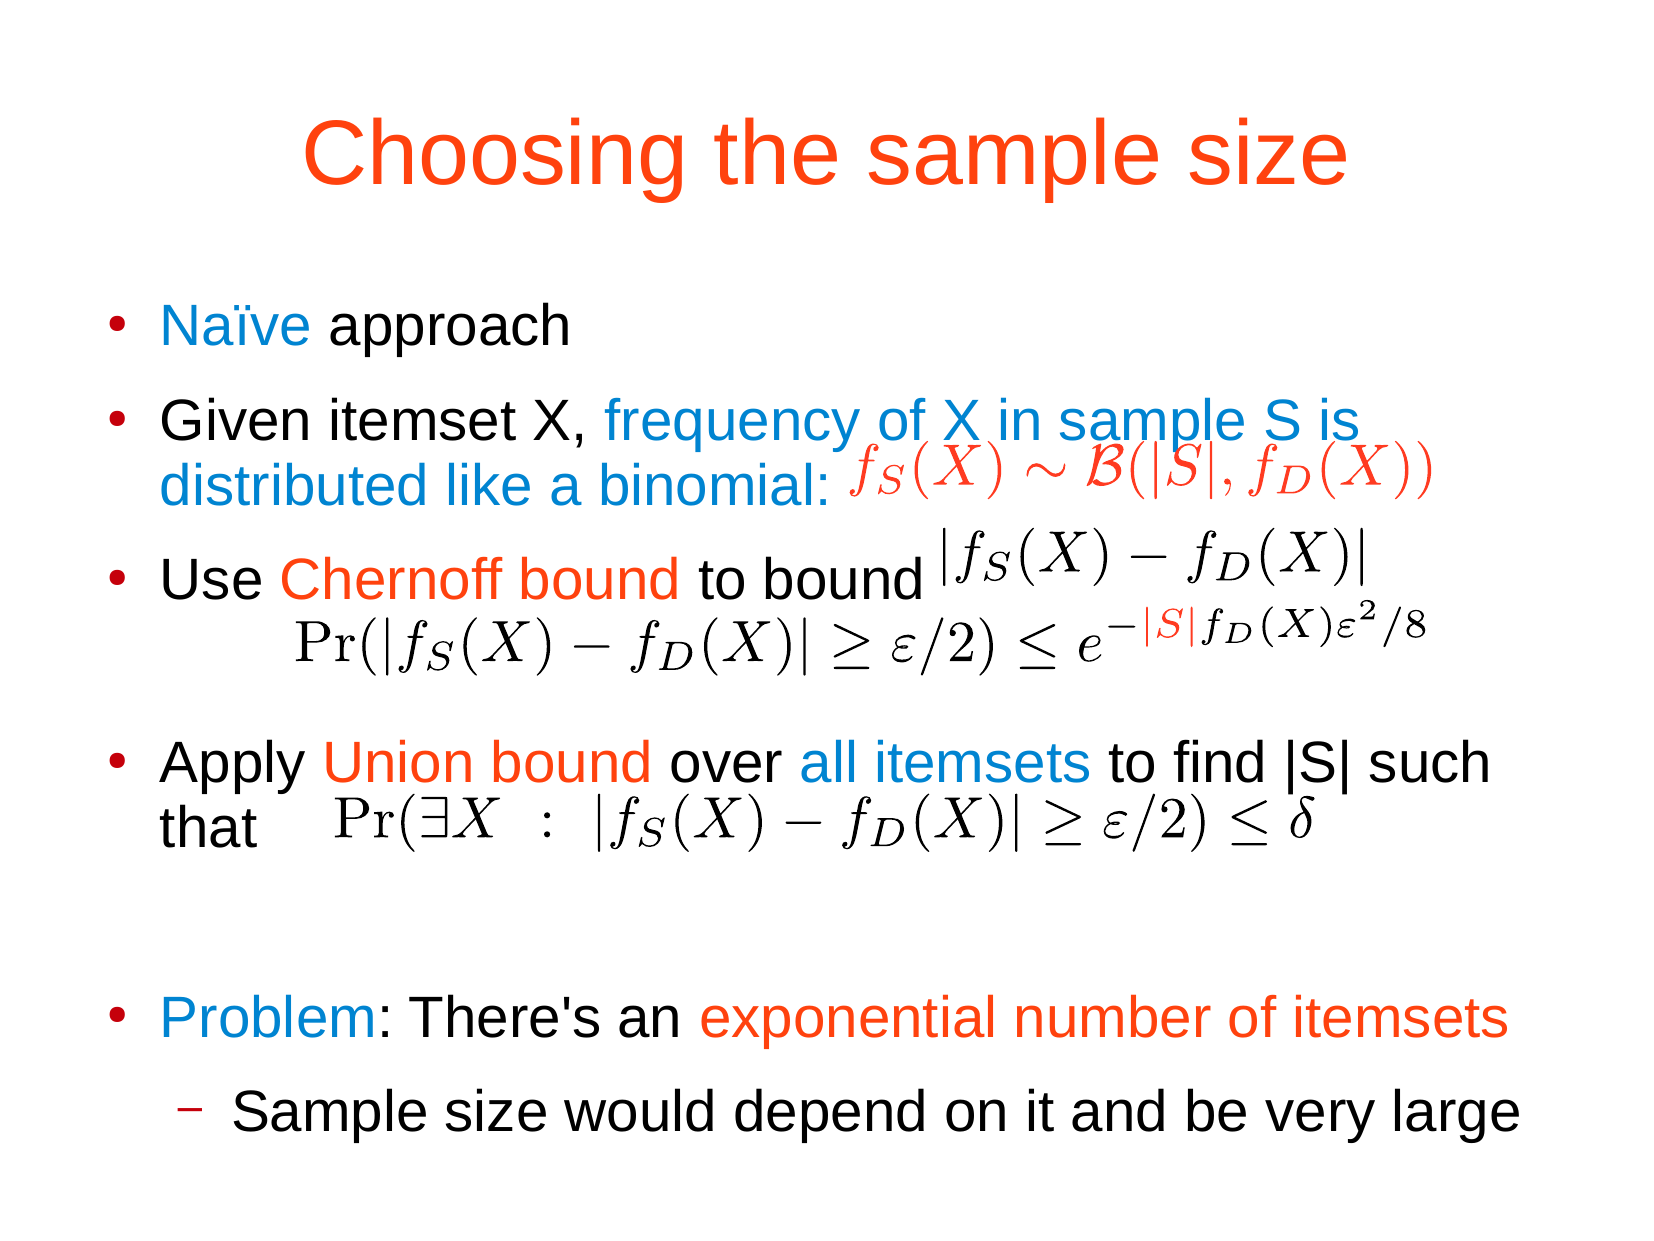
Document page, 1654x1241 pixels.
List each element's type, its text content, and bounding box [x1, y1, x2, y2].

picture [849, 440, 1432, 500]
title Choosing the sample size [82, 49, 1571, 257]
picture [295, 599, 1426, 676]
list Naïve approach Given itemset X, frequency of X in sample S is distributed like a binomial: Use Chernoff bound to bound Apply Union bound over all itemsets to find |S| such that Problem: There's an exponential number of itemsets Sample size would depend on it and be very large [89, 292, 1545, 1216]
picture [943, 527, 1363, 587]
picture [334, 793, 1315, 852]
